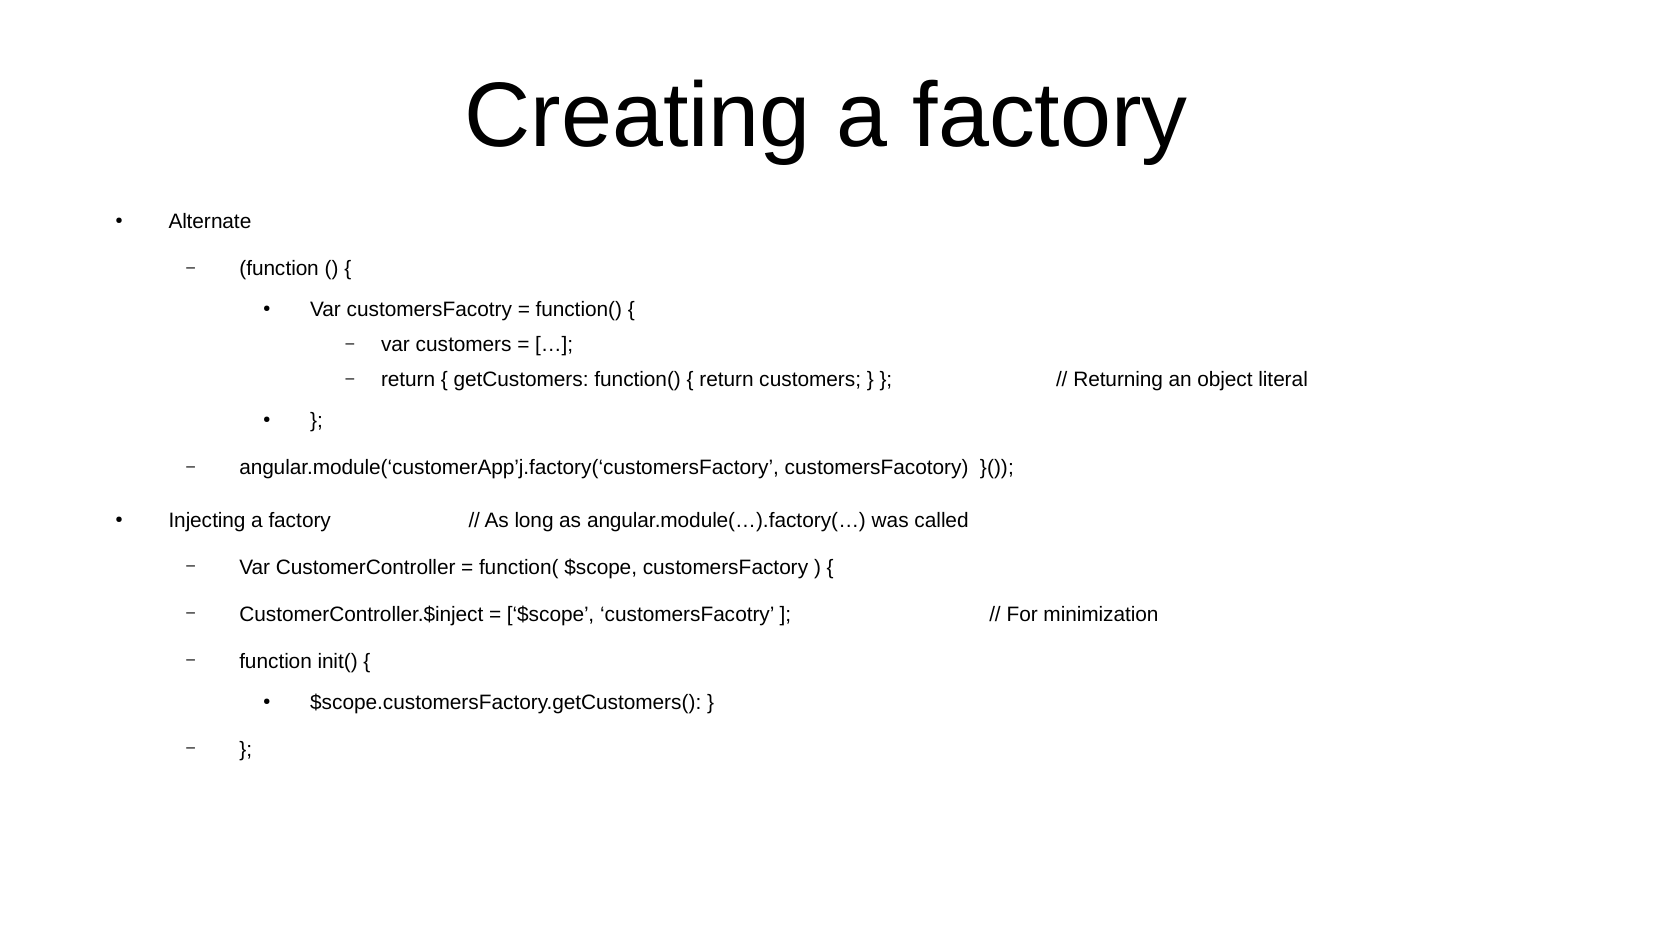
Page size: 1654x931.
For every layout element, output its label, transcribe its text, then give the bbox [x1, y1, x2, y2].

list Alternate (function () { Var customersFacotry = function() { var customers = […]; return { getCustomers: function() { return customers; } }; // Returning an object literal }; angular.module(‘customerApp’j.factory(‘customersFactory’, customersFacotory) }()); Injecting a factory // As long as angular.module(…).factory(…) was called Var CustomerController = function( $scope, customersFactory ) { CustomerController.$inject = [‘$scope’, ‘customersFacotry’ ]; // For minimization function init() { $scope.customersFactory.getCustomers(): } }; [97, 210, 1591, 908]
title Creating a factory [82, 37, 1571, 193]
